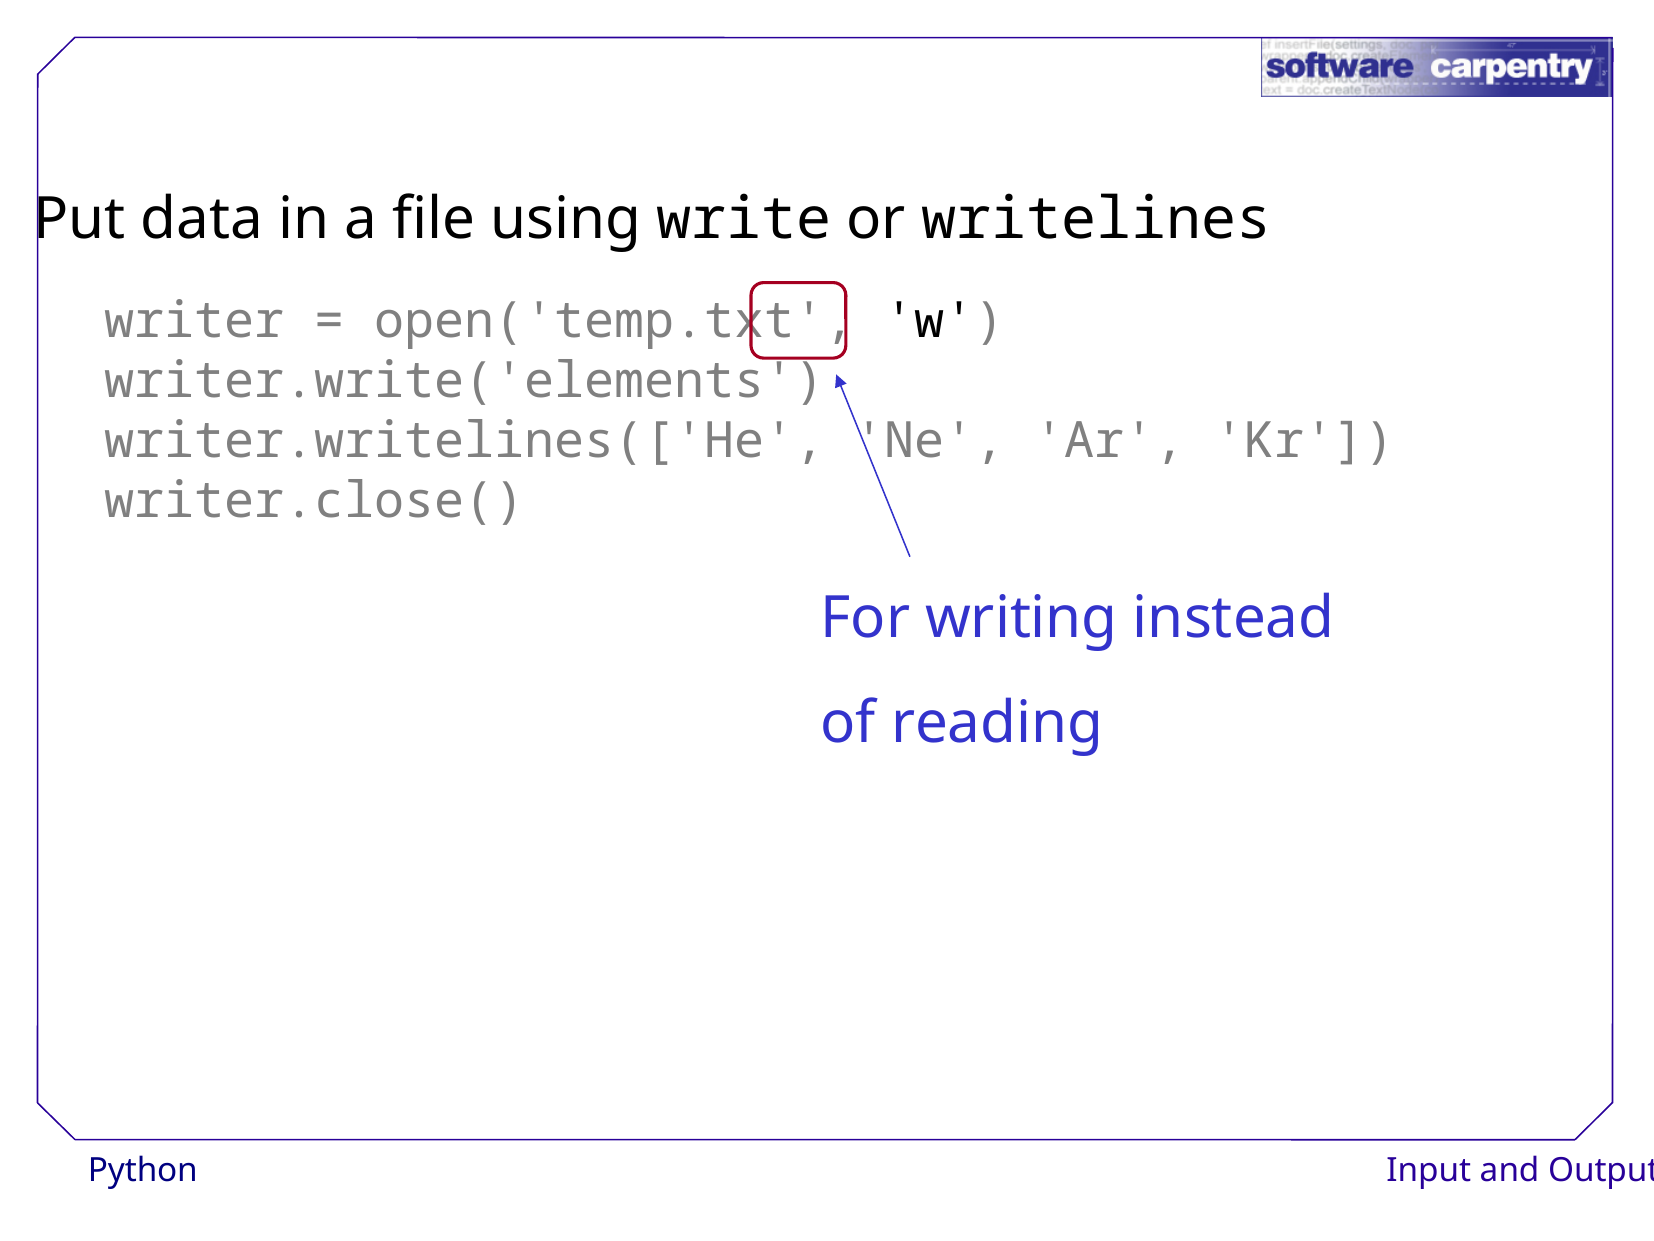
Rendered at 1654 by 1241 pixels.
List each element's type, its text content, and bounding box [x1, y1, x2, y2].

text_box writer = open('temp.txt', 'w') writer.write('elements') writer.writelines(['He', 'Ne', 'Ar', 'Kr']) writer.close() [89, 279, 1512, 554]
text_box For writing instead of reading [805, 536, 1500, 762]
picture [1261, 39, 1613, 97]
text_box Put data in a file using write or writelines [18, 138, 1437, 259]
